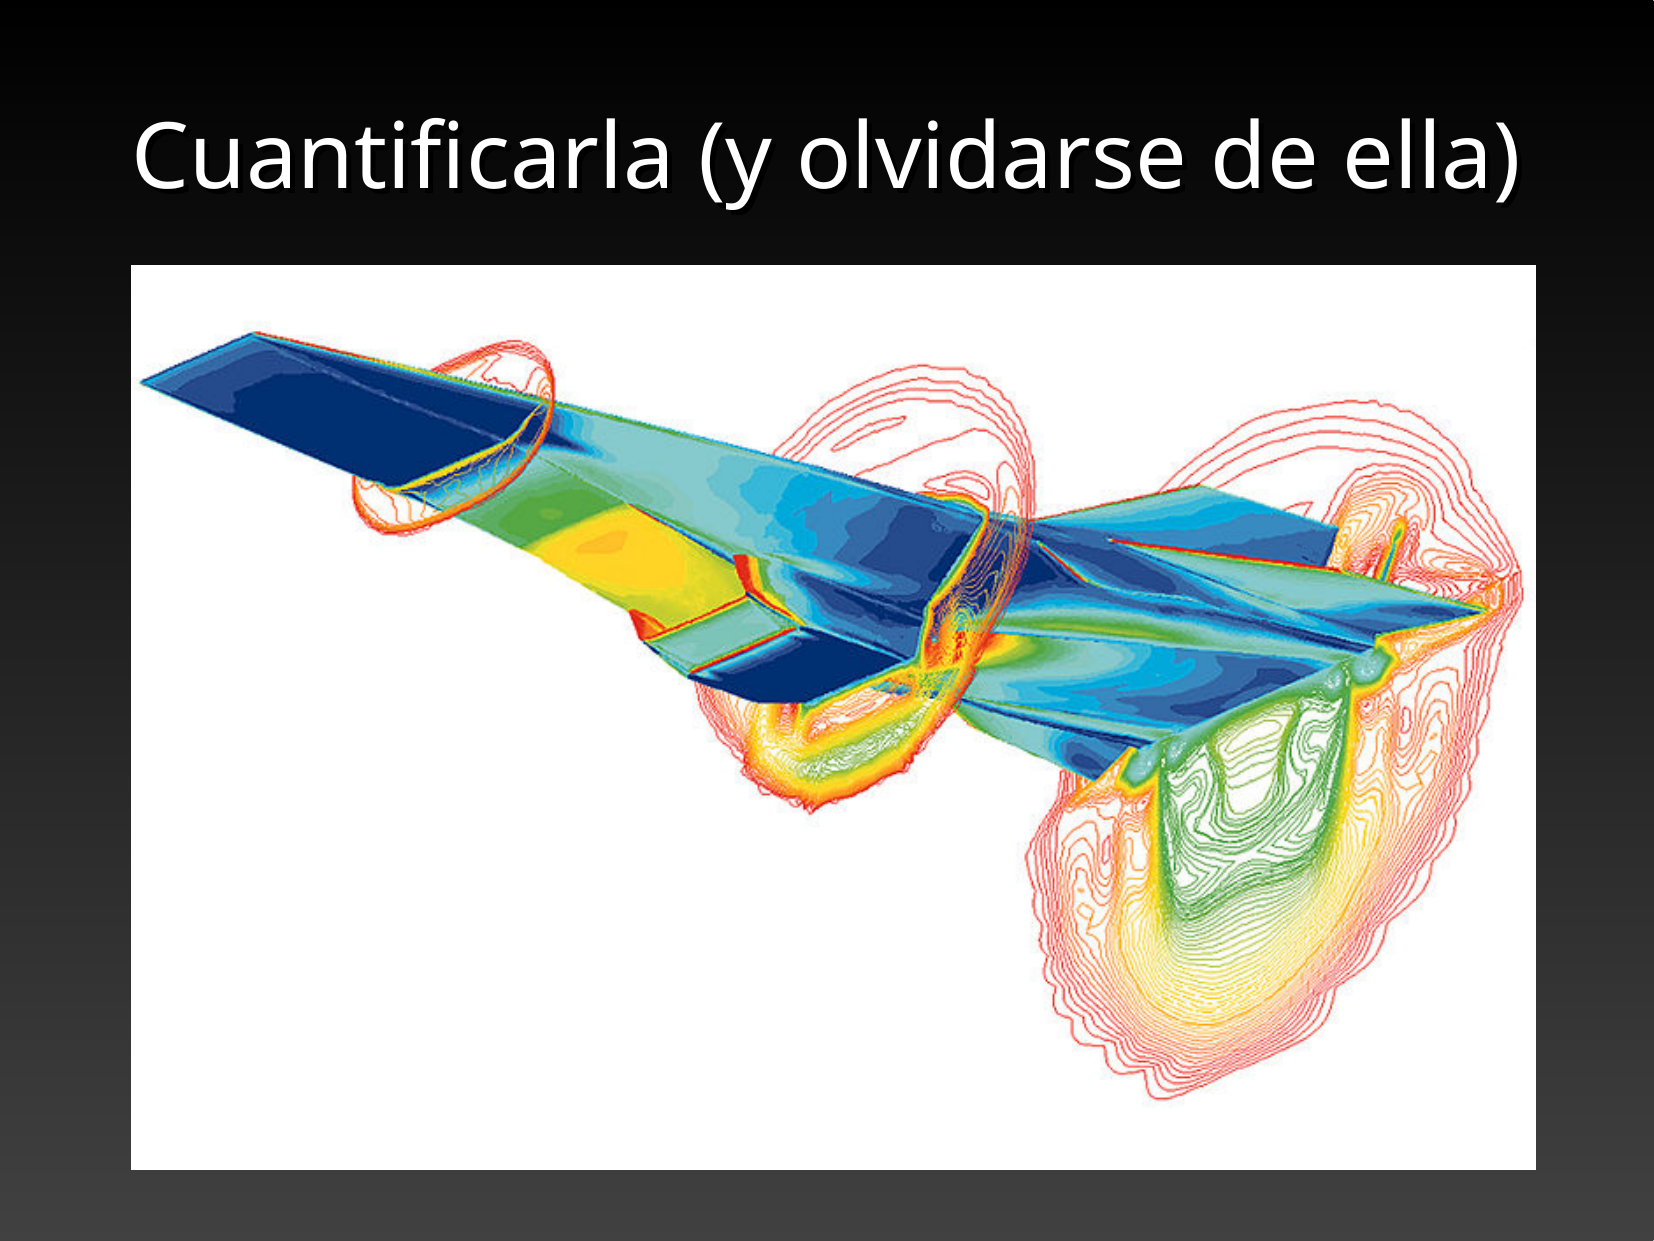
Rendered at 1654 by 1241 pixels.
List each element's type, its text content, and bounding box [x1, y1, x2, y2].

picture [131, 265, 1536, 1170]
title Cuantificarla (y olvidarse de ella) [82, 56, 1571, 250]
